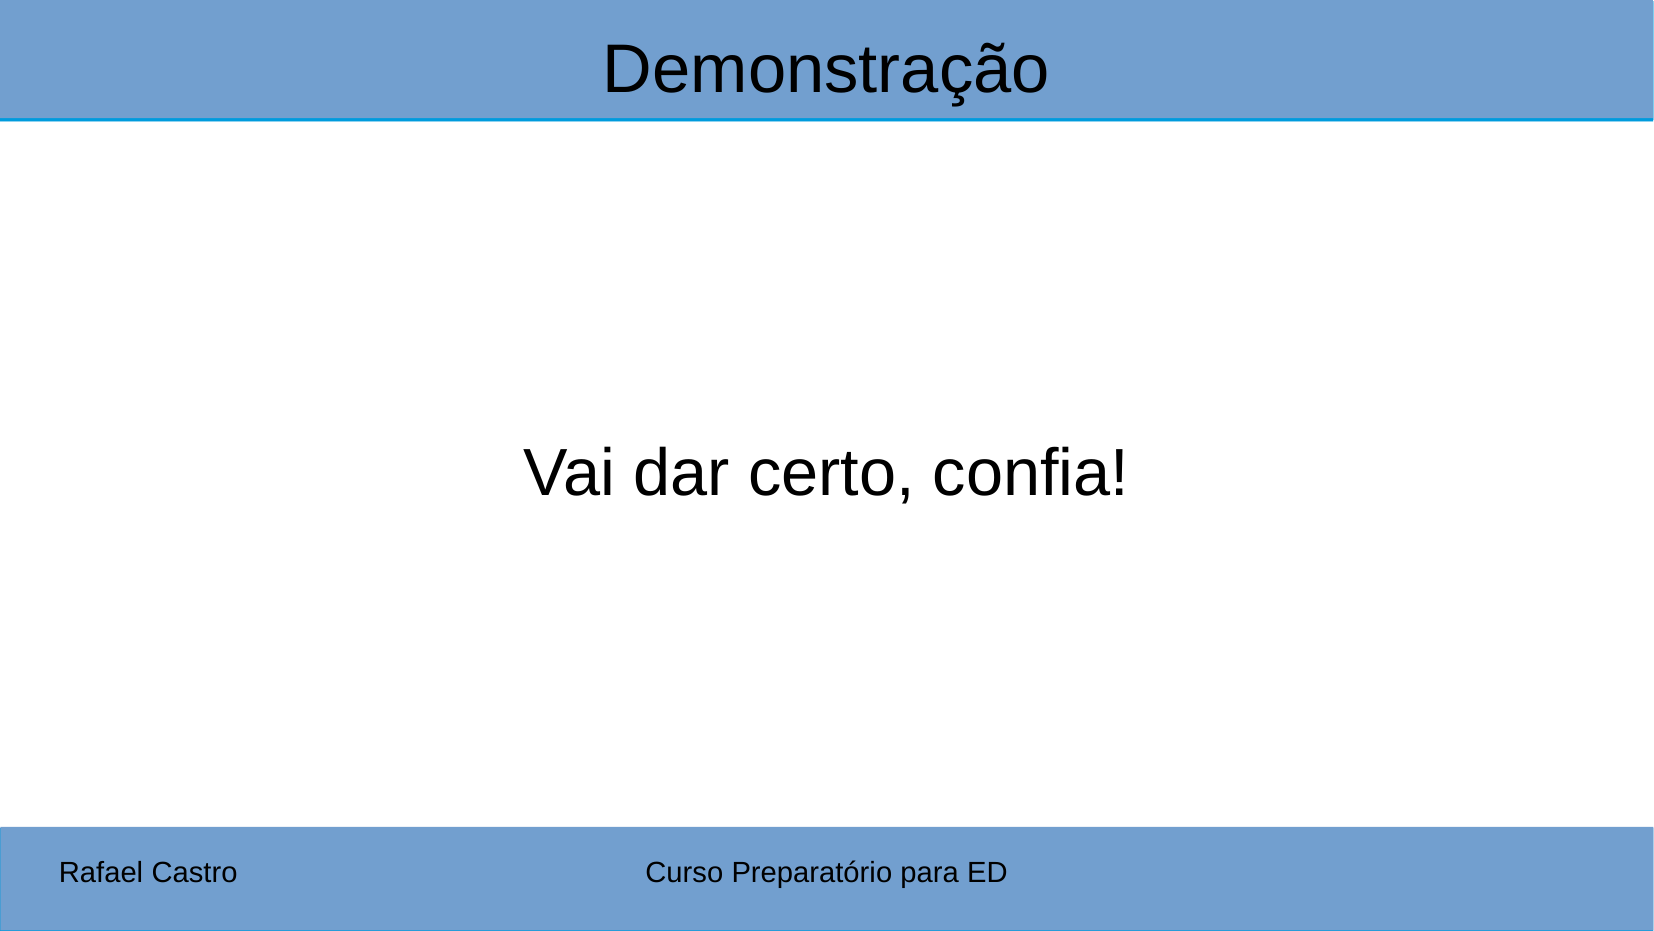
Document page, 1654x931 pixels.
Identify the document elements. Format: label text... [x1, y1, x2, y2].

title Demonstração [59, 29, 1595, 108]
subtitle Vai dar certo, confia! [59, 177, 1595, 768]
